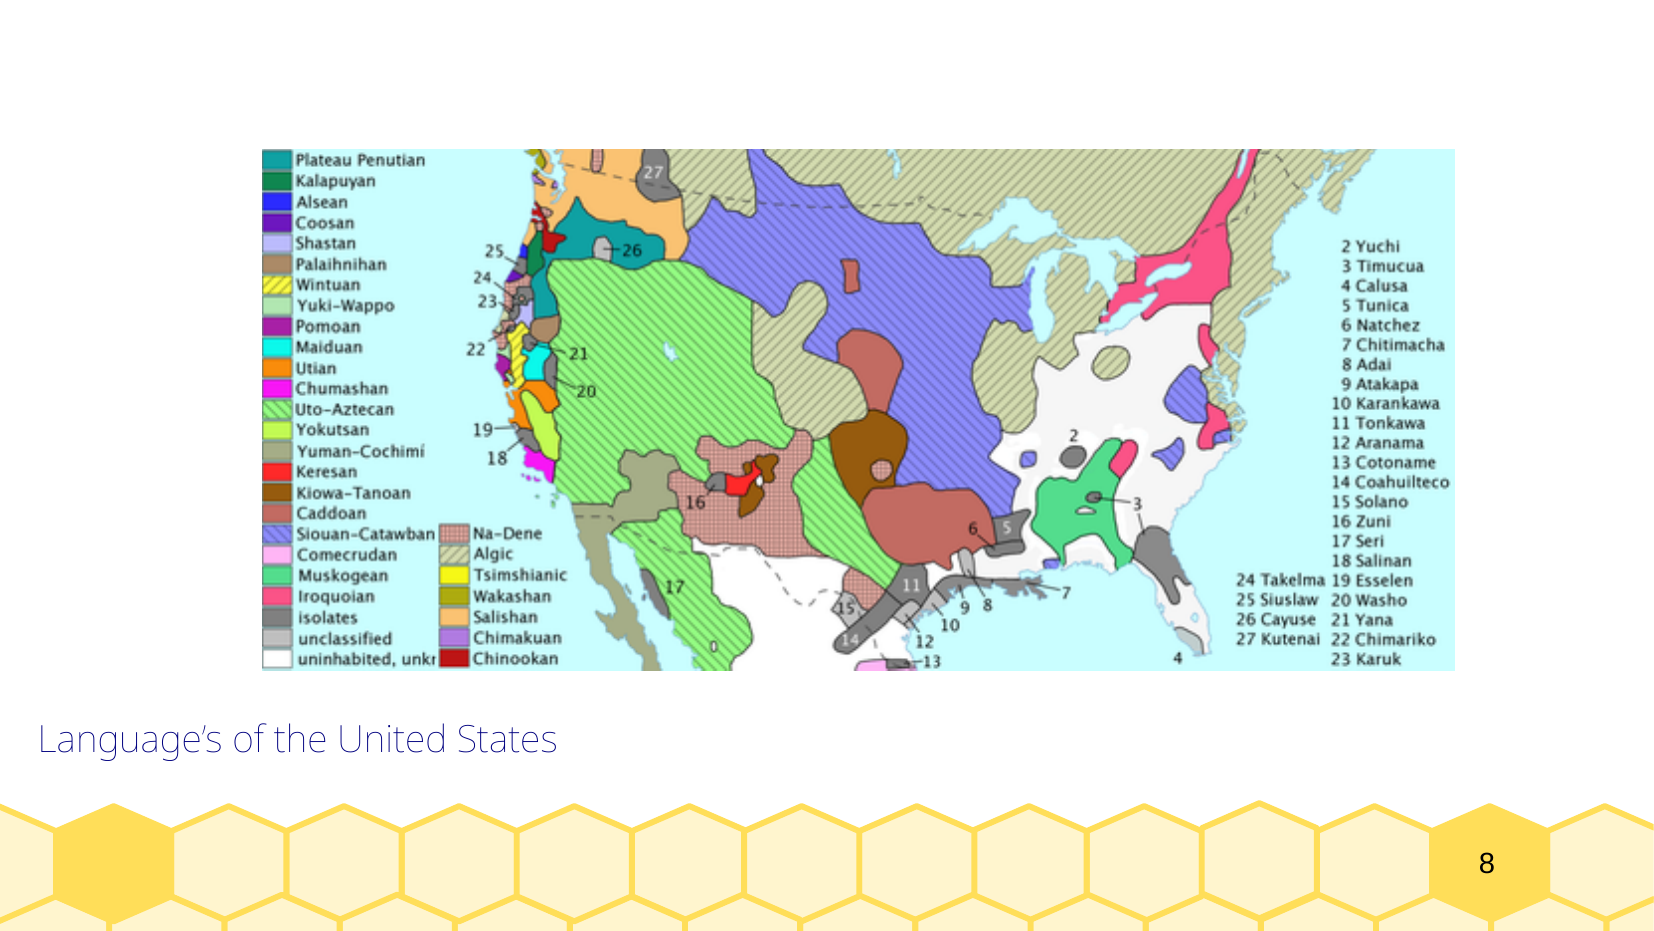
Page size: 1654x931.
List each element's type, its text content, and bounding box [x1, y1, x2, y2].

text_box Language’s of the United States [37, 712, 751, 759]
picture [262, 149, 1455, 671]
